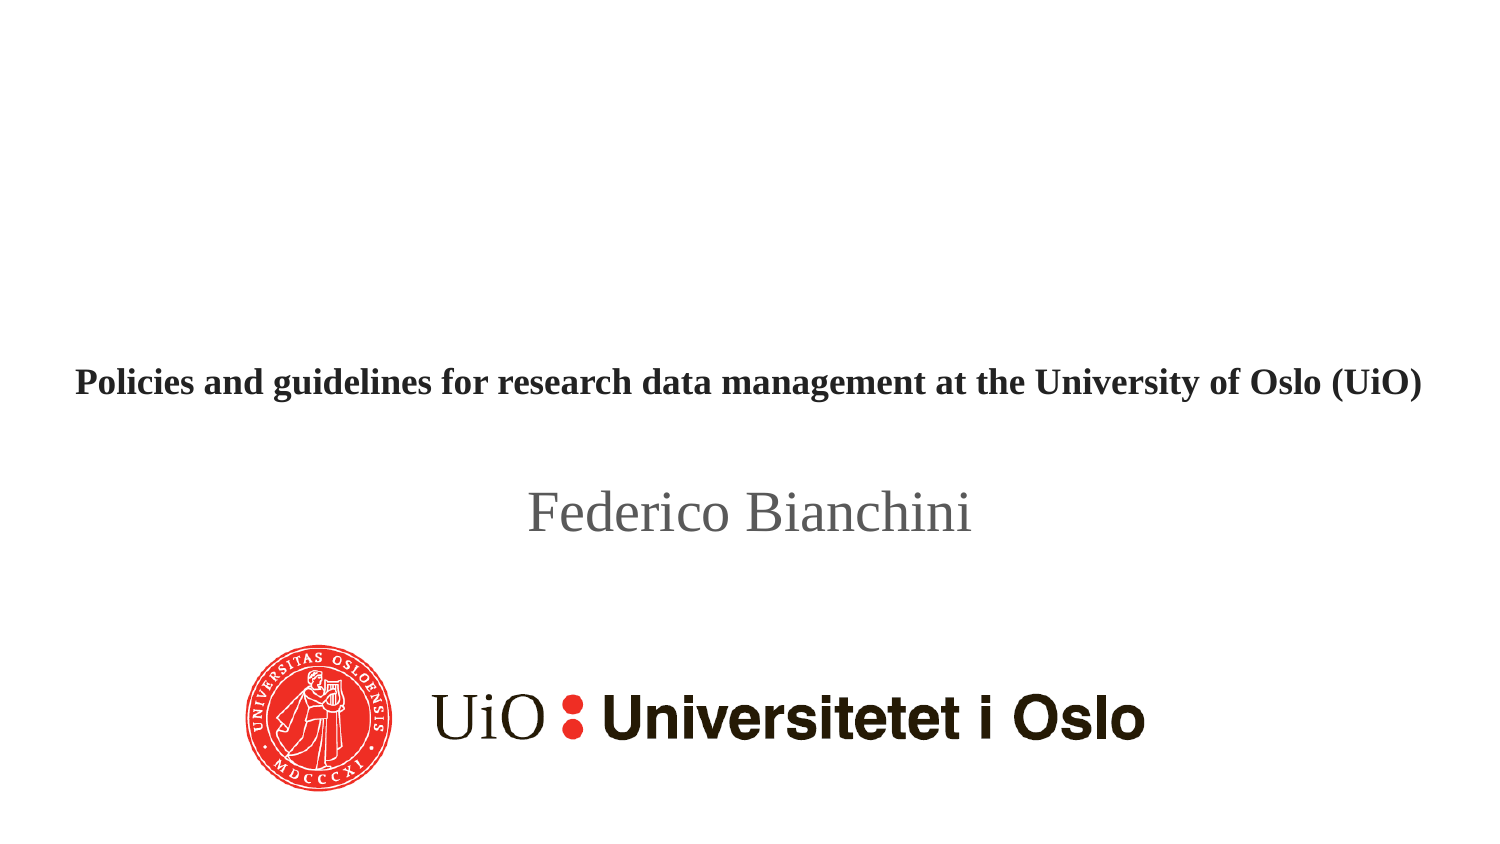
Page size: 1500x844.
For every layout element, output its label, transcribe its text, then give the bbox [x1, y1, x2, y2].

picture [228, 634, 1192, 803]
subtitle Federico Bianchini [51, 464, 1449, 595]
title Policies and guidelines for research data management at the University of Oslo (UiO) [51, 122, 1449, 459]
